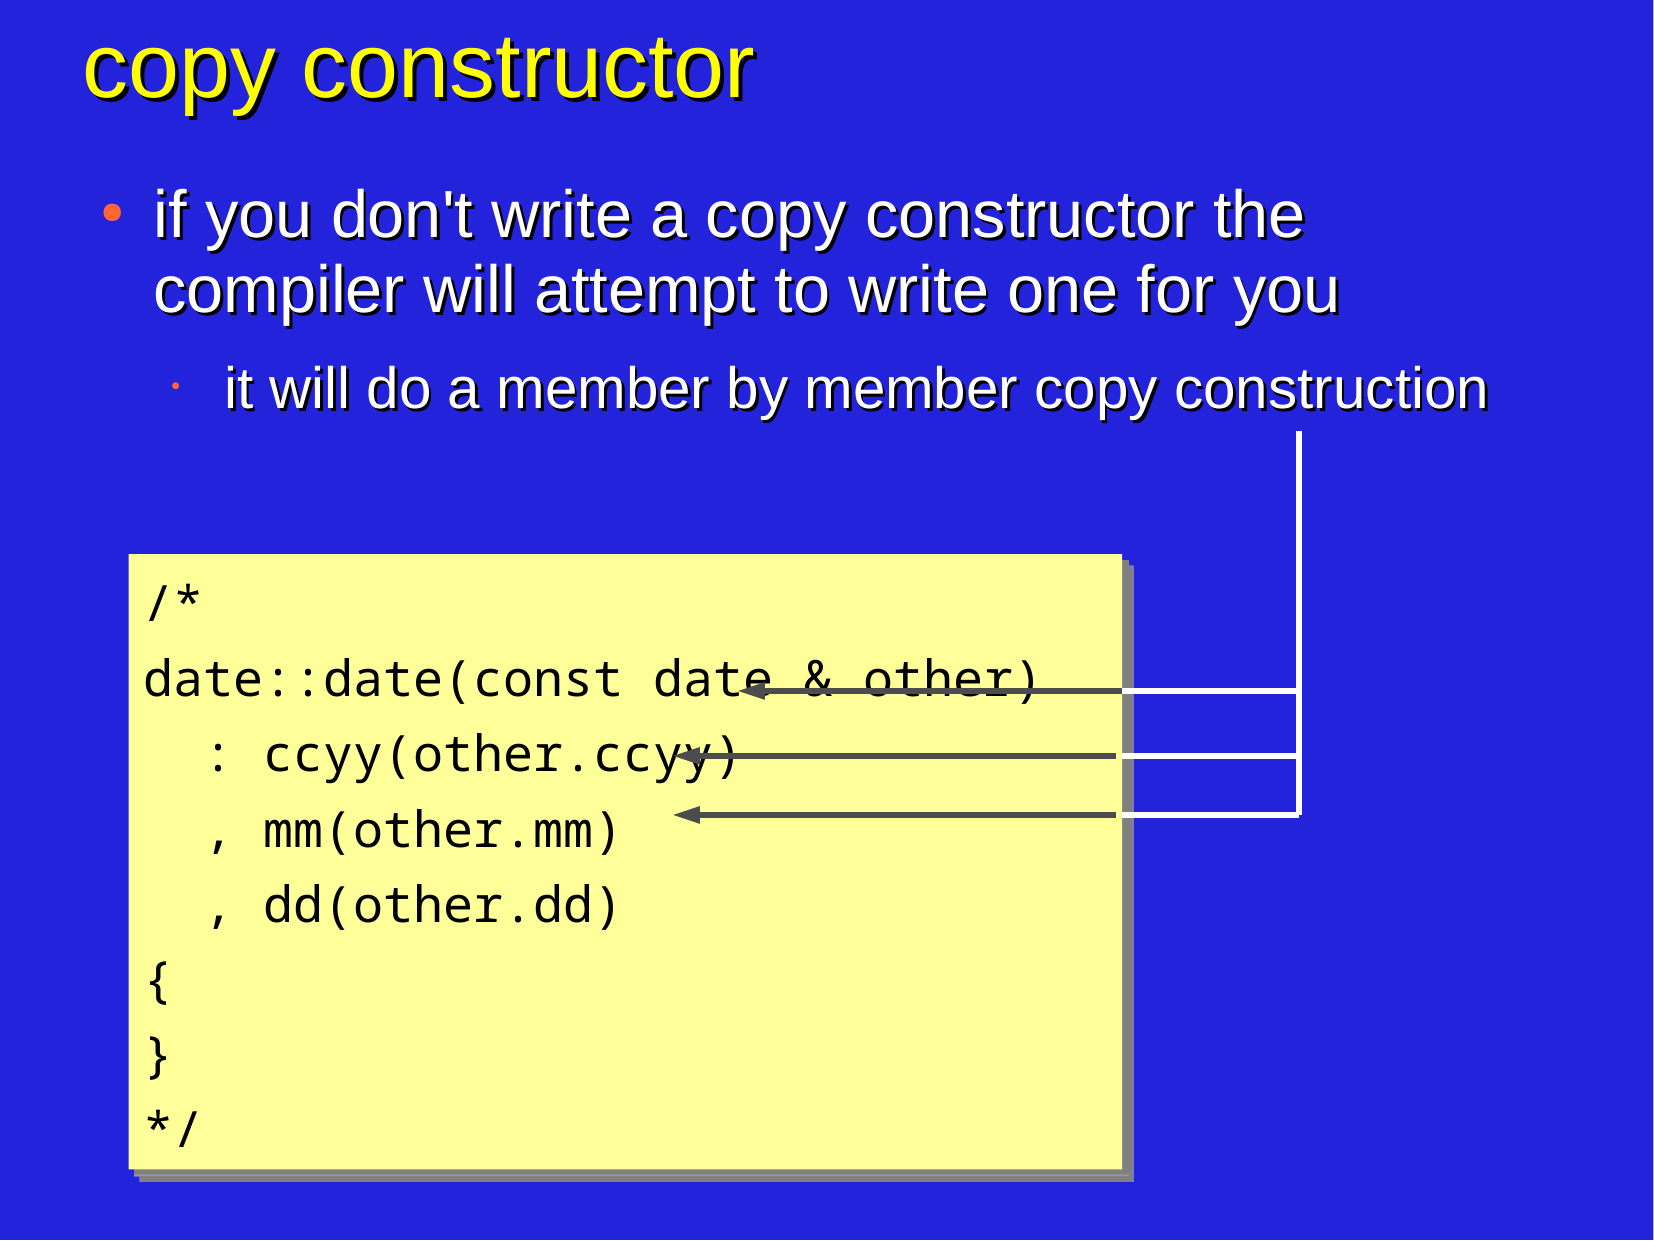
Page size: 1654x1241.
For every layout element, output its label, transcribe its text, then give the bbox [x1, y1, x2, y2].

list if you don't write a copy constructor the compiler will attempt to write one for you it will do a member by member copy construction [82, 177, 1571, 1182]
text_box /* date::date(const date & other) : ccyy(other.ccyy) , mm(other.mm) , dd(other.dd) { } */ [128, 554, 1123, 1170]
title copy constructor [82, 2, 1571, 130]
